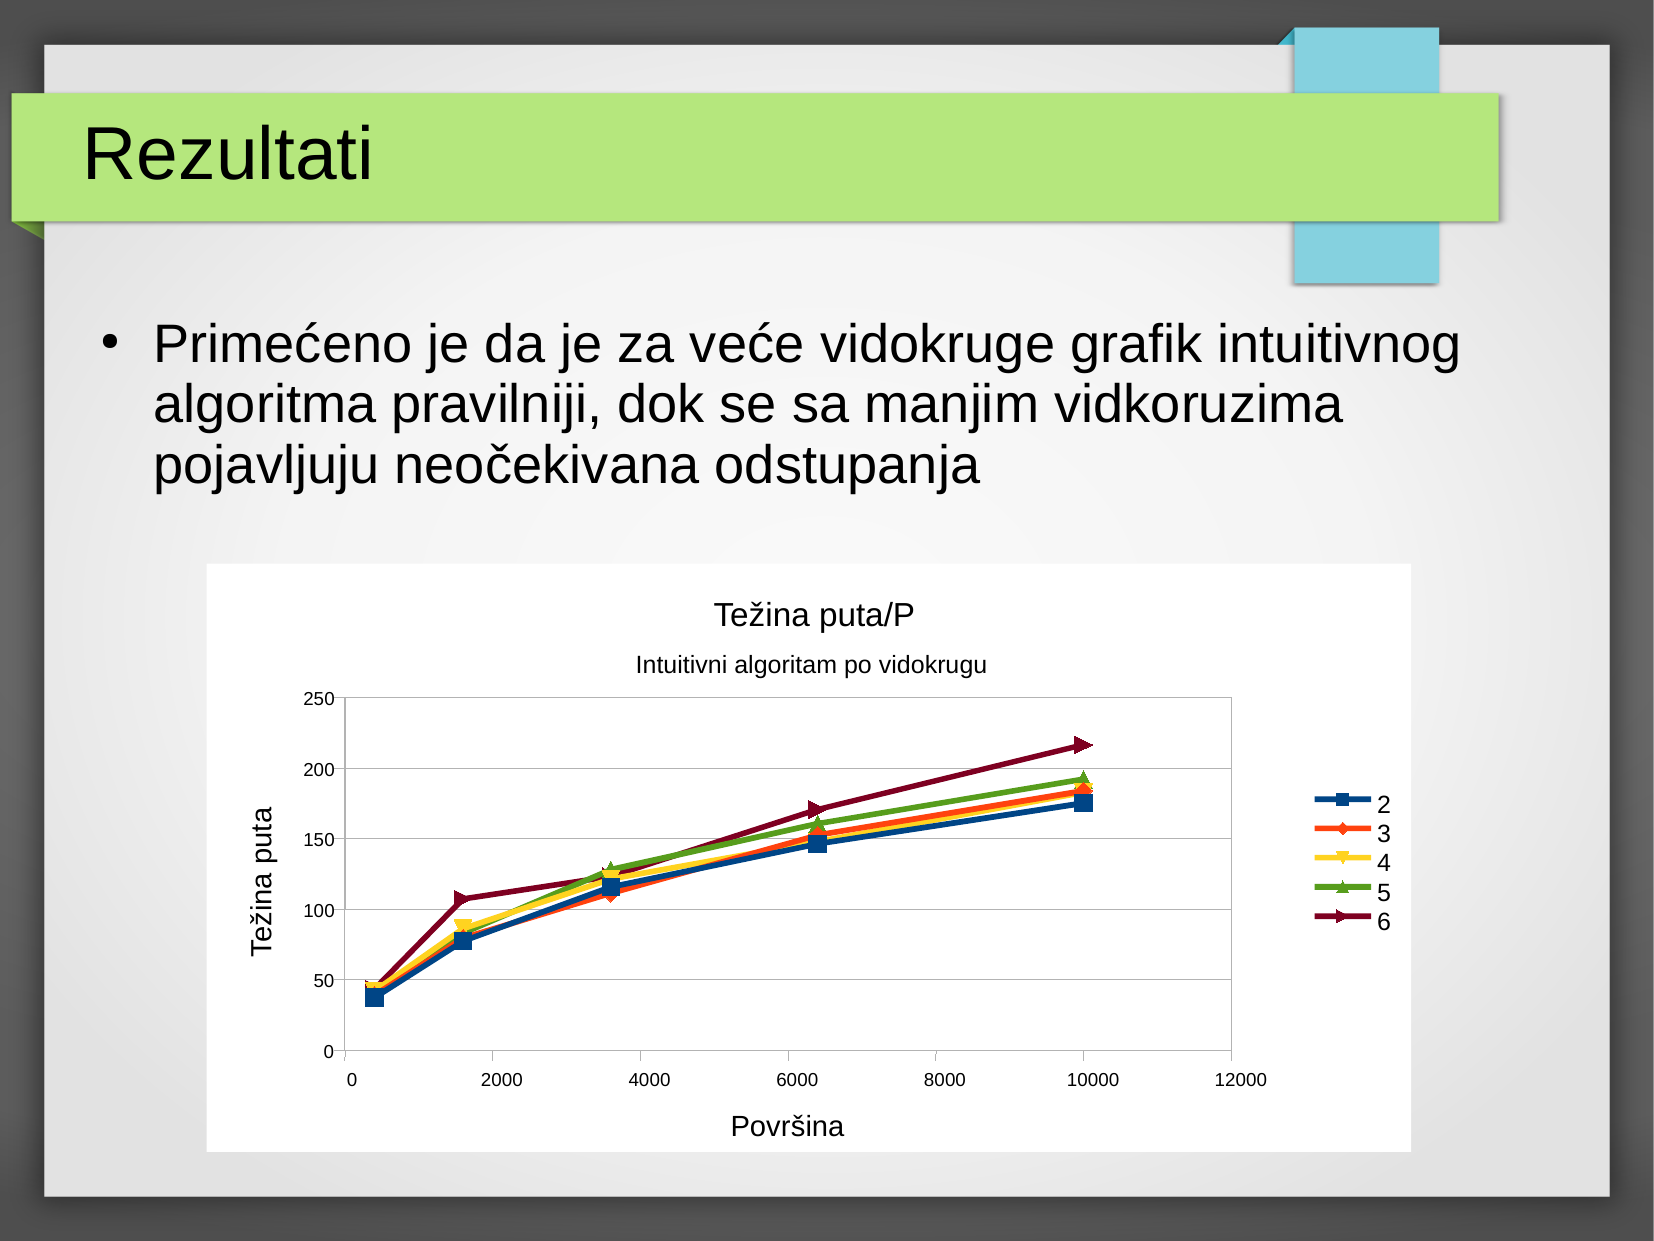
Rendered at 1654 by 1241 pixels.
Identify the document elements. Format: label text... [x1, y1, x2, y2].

text_box Težina puta [242, 807, 278, 958]
text_box 4 [1376, 846, 1391, 876]
text_box 12000 [1214, 1067, 1268, 1091]
text_box 0 [346, 1067, 358, 1091]
text_box 50 [313, 968, 335, 992]
picture [0, 0, 1654, 1241]
text_box 0 [323, 1039, 335, 1062]
text_box Površina [730, 1107, 845, 1143]
text_box 4000 [628, 1067, 671, 1091]
list Primećeno je da je za veće vidokruge grafik intuitivnog algoritma pravilniji, dok se sa manjim vidkoruzima pojavljuju neočekivana odstupanja [82, 312, 1571, 1033]
text_box 2 [1376, 788, 1391, 817]
text_box 6 [1376, 905, 1391, 936]
text_box 6000 [776, 1067, 819, 1091]
text_box Intuitivni algoritam po vidokrugu [635, 648, 989, 679]
text_box Težina puta/P [713, 593, 916, 634]
text_box 150 [303, 827, 335, 851]
text_box 3 [1376, 817, 1391, 846]
text_box 2000 [480, 1067, 523, 1091]
text_box 8000 [923, 1067, 966, 1091]
text_box 100 [303, 898, 335, 921]
text_box [206, 563, 1412, 1152]
title Rezultati [82, 94, 1264, 213]
text_box 250 [303, 686, 335, 710]
text_box 10000 [1066, 1067, 1120, 1091]
text_box 200 [303, 757, 335, 780]
text_box 5 [1376, 876, 1391, 905]
